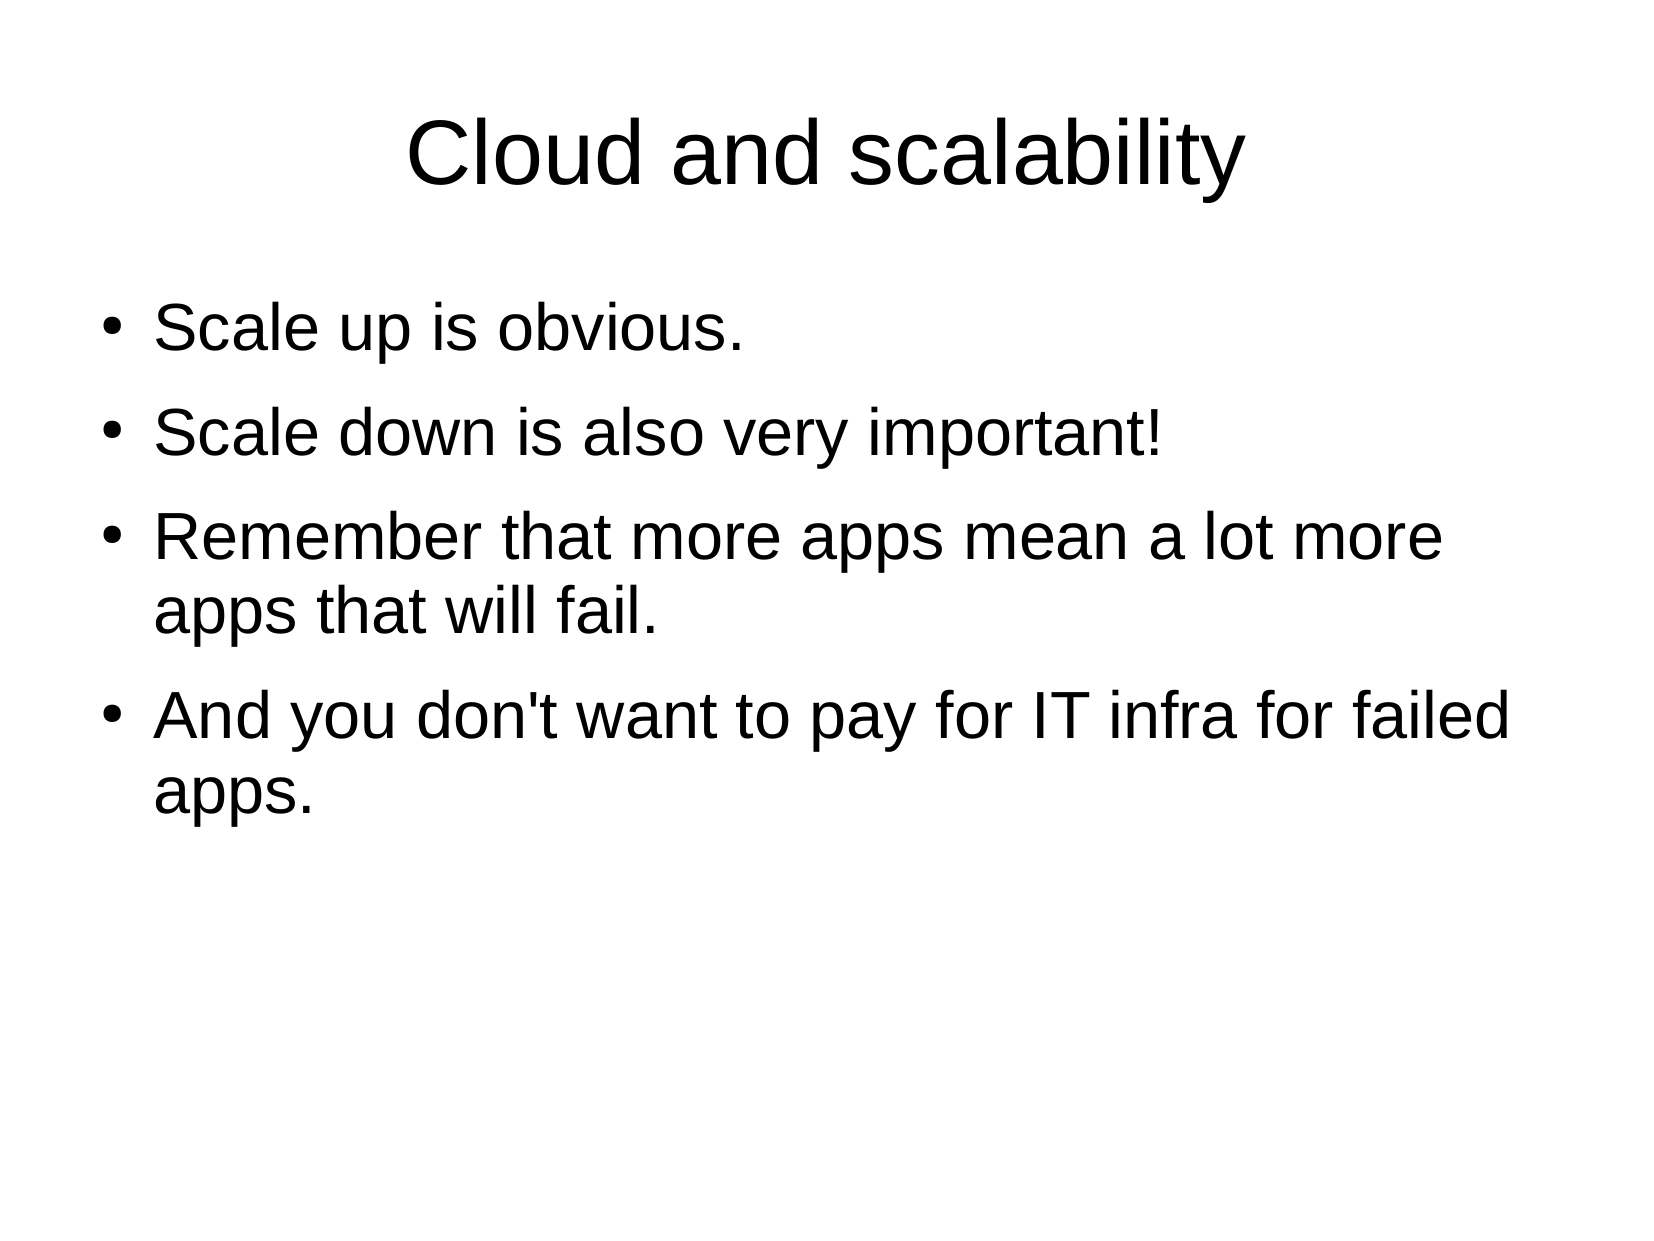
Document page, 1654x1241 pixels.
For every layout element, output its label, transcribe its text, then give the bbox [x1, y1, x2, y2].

title Cloud and scalability [82, 49, 1571, 257]
list Scale up is obvious. Scale down is also very important! Remember that more apps mean a lot more apps that will fail. And you don't want to pay for IT infra for failed apps. [82, 290, 1538, 1010]
